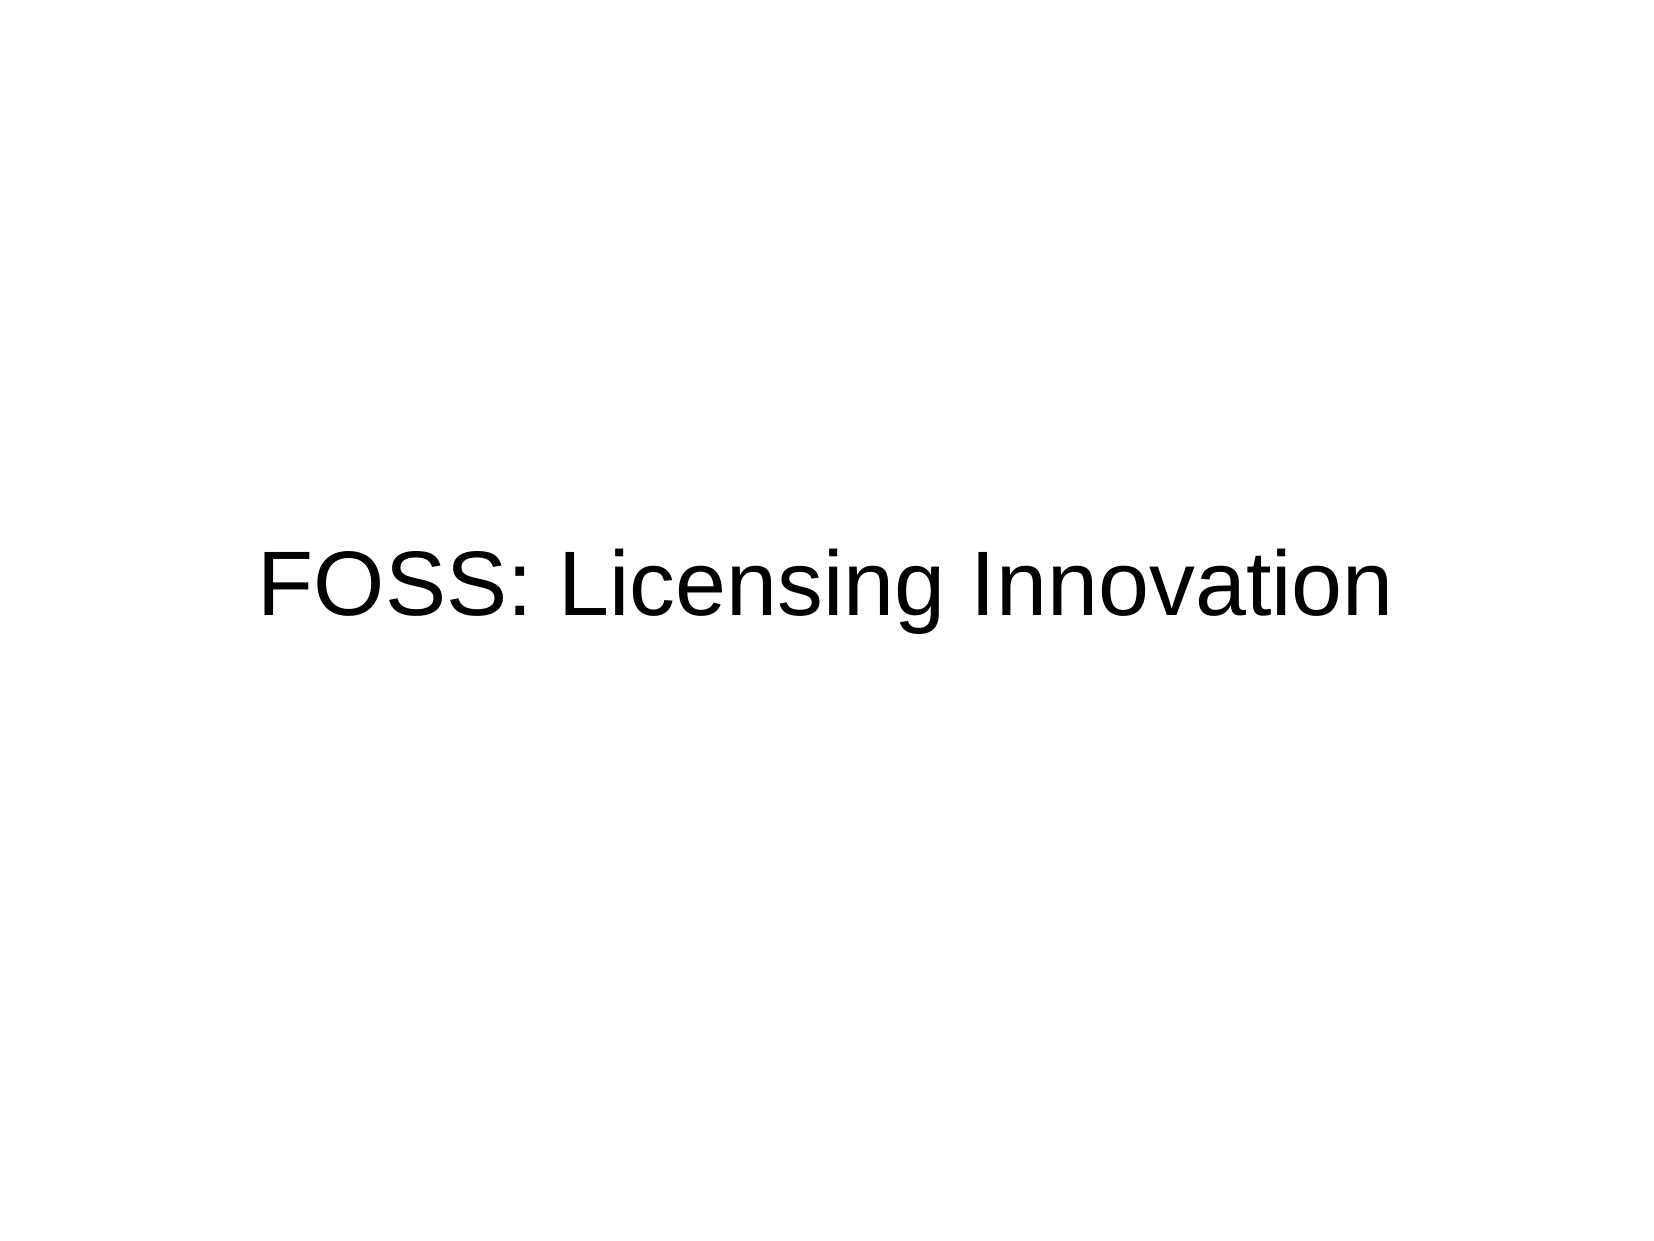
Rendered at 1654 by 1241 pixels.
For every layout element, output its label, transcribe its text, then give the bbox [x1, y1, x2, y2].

title FOSS: Licensing Innovation [82, 480, 1571, 688]
